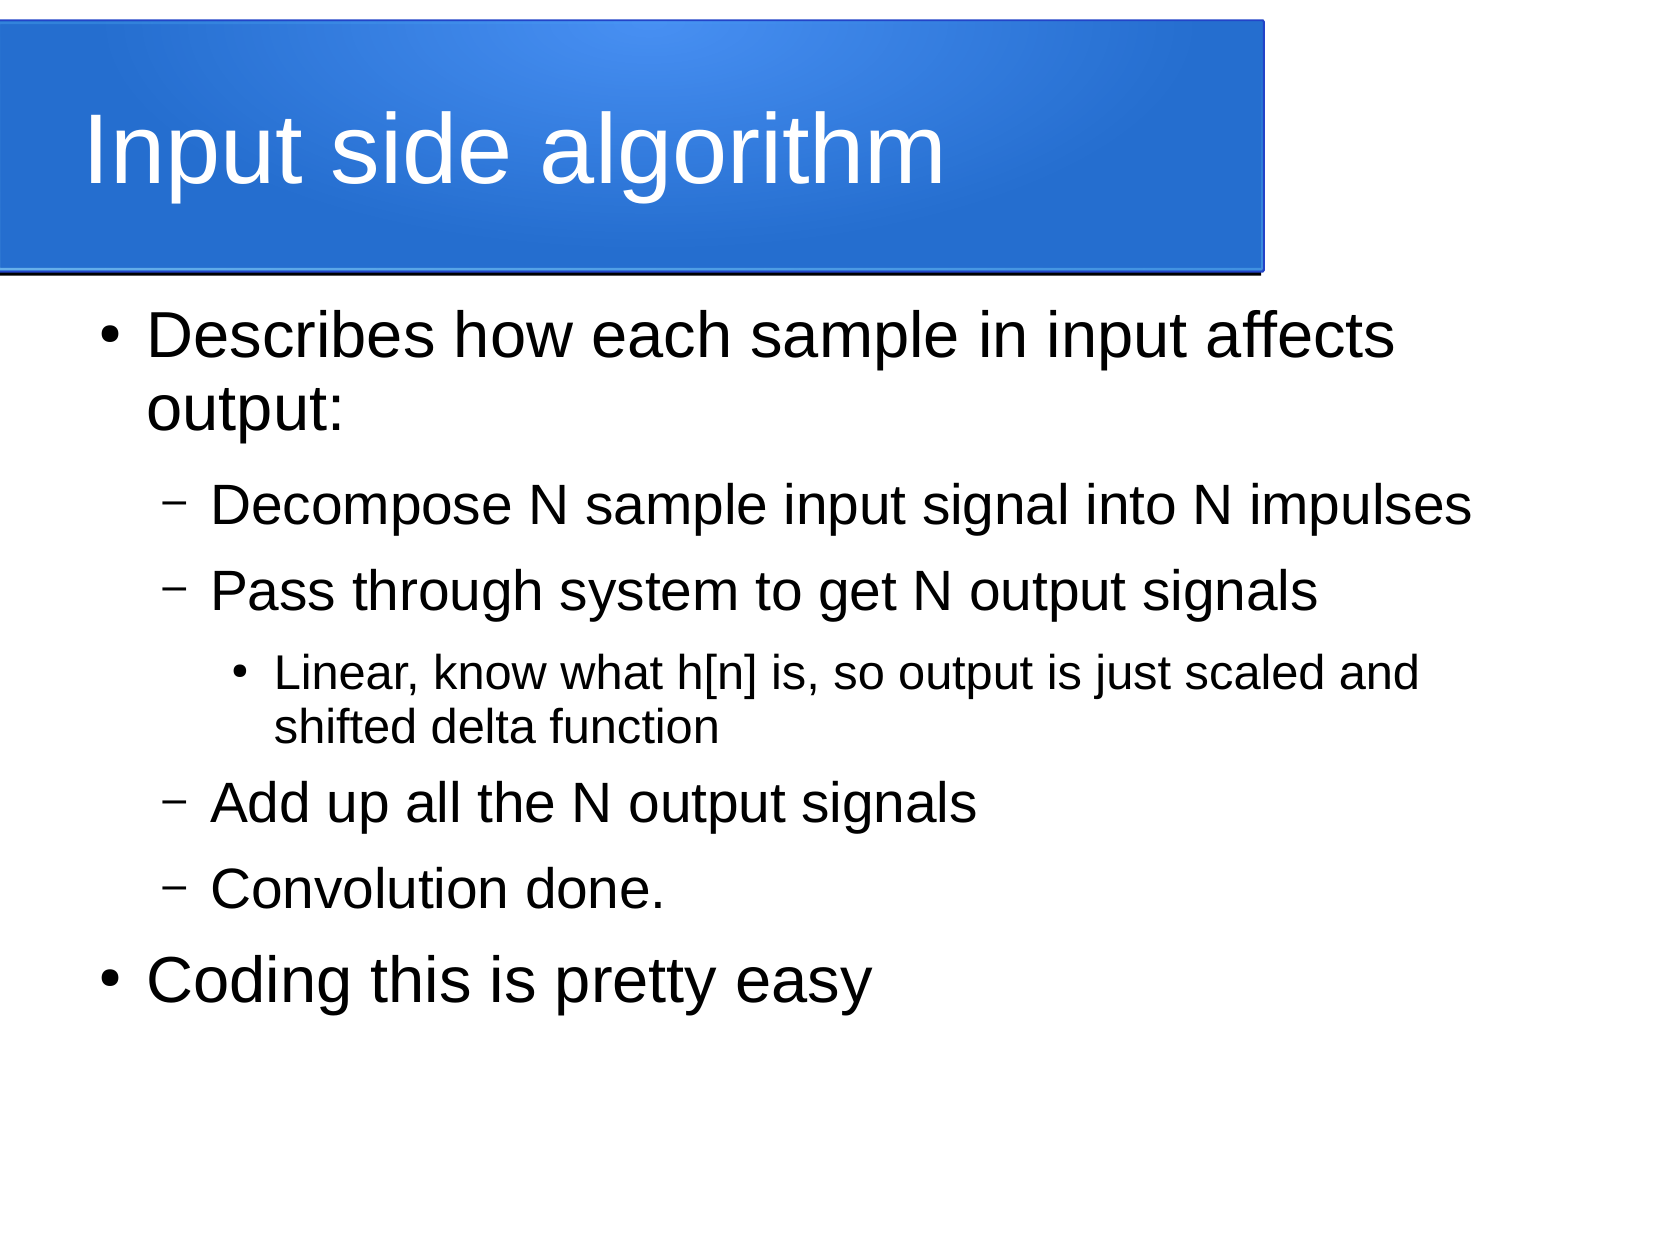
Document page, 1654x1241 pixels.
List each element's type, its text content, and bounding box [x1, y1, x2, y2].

title Input side algorithm [82, 47, 1235, 252]
list Describes how each sample in input affects output: Decompose N sample input signal into N impulses Pass through system to get N output signals Linear, know what h[n] is, so output is just scaled and shifted delta function Add up all the N output signals Convolution done. Coding this is pretty easy [82, 299, 1571, 1019]
